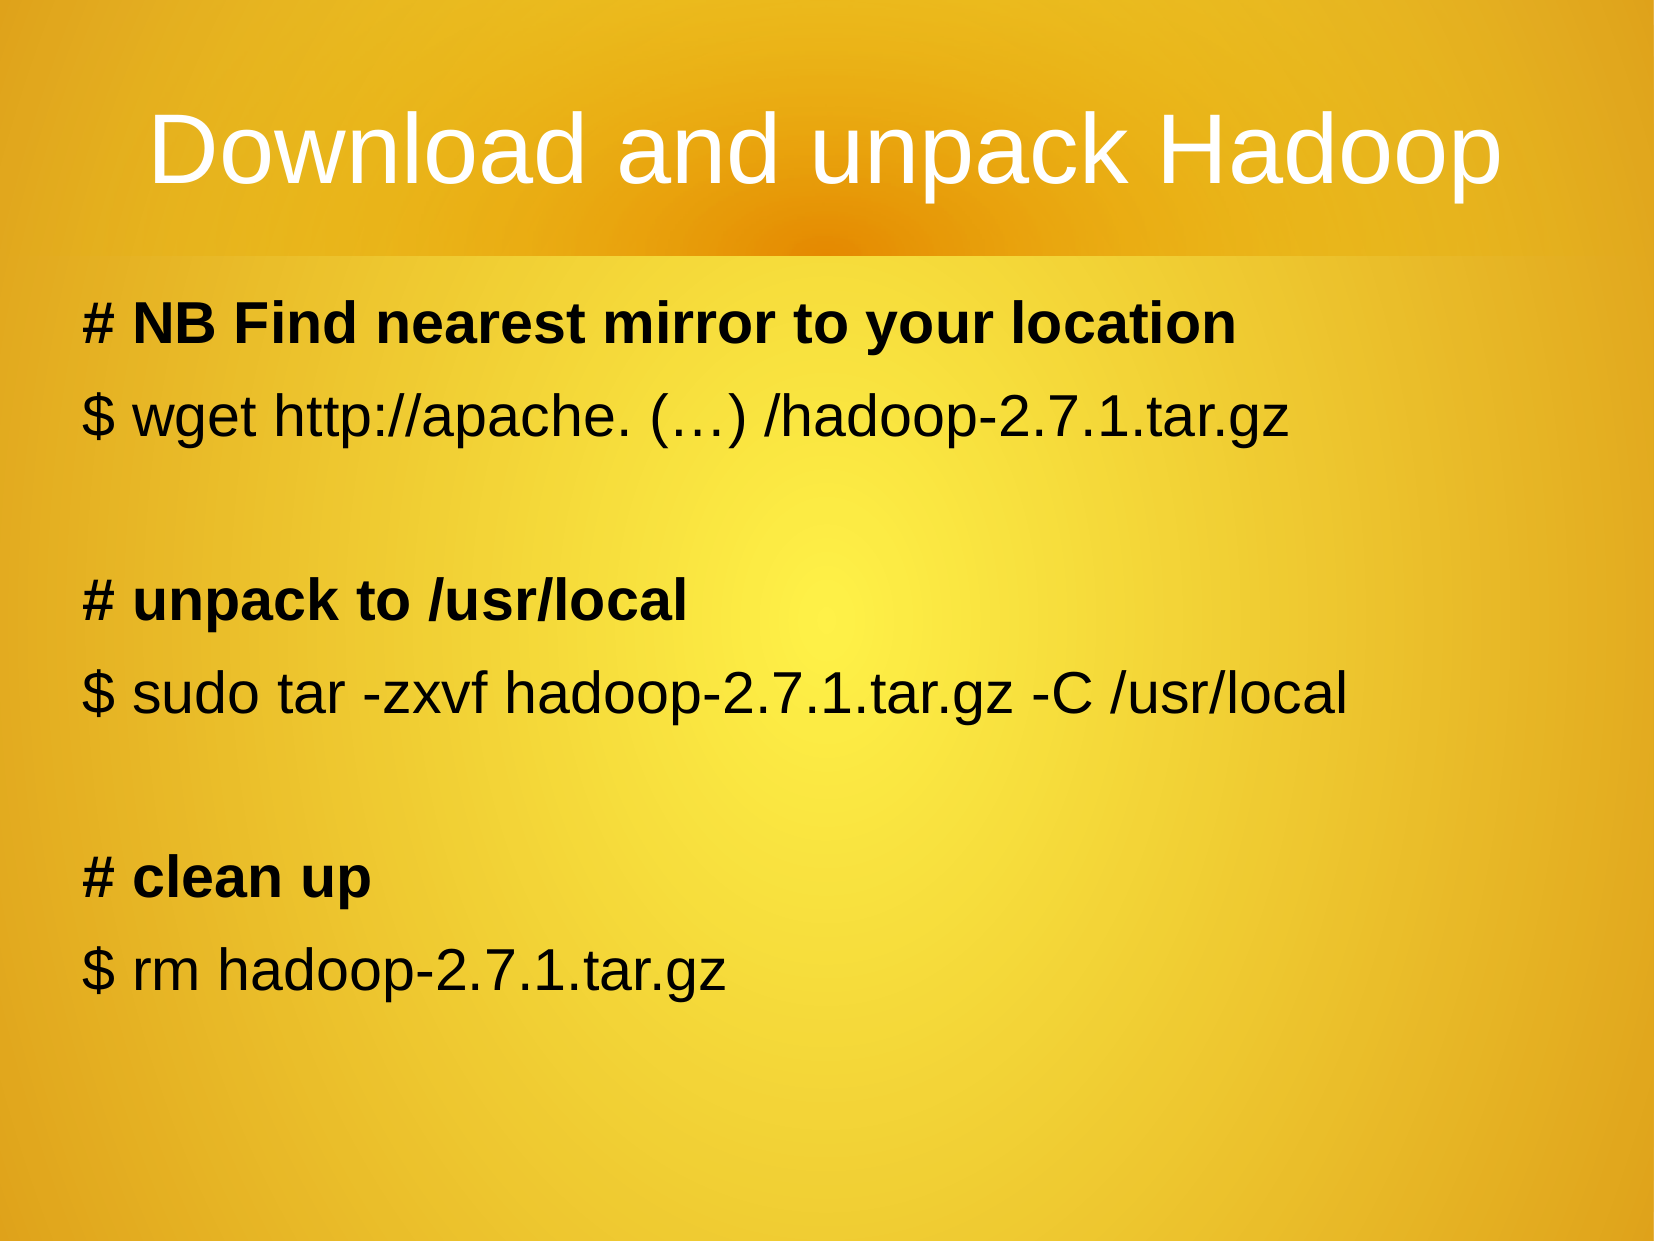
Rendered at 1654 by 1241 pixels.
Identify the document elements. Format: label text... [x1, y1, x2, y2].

title Download and unpack Hadoop [82, 47, 1571, 252]
list # NB Find nearest mirror to your location $ wget http://apache. (…) /hadoop-2.7.1.tar.gz # unpack to /usr/local $ sudo tar -zxvf hadoop-2.7.1.tar.gz -C /usr/local # clean up $ rm hadoop-2.7.1.tar.gz [82, 290, 1571, 1010]
